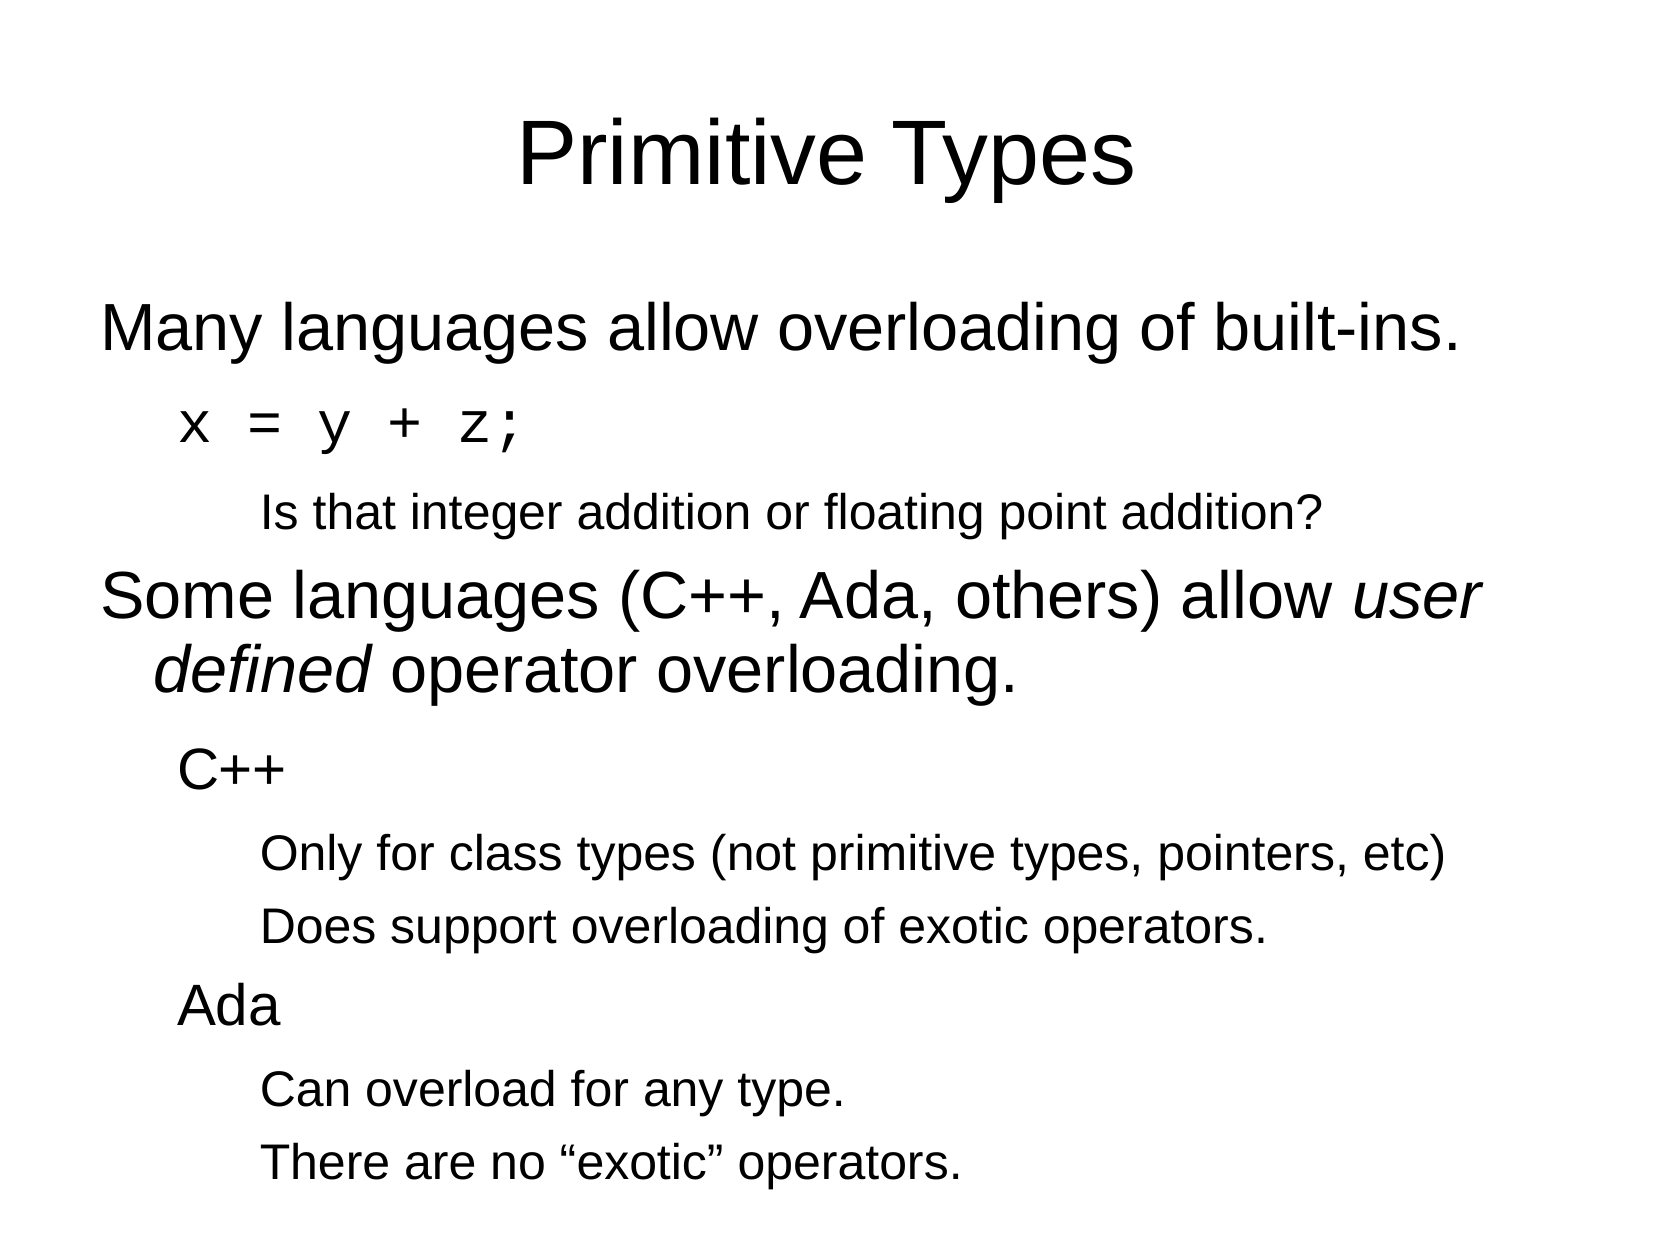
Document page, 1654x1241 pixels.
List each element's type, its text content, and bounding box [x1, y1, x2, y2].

list Many languages allow overloading of built-ins. x = y + z; Is that integer addition or floating point addition? Some languages (C++, Ada, others) allow user defined operator overloading. C++ Only for class types (not primitive types, pointers, etc) Does support overloading of exotic operators. Ada Can overload for any type. There are no “exotic” operators. [82, 290, 1571, 1185]
title Primitive Types [82, 56, 1571, 250]
